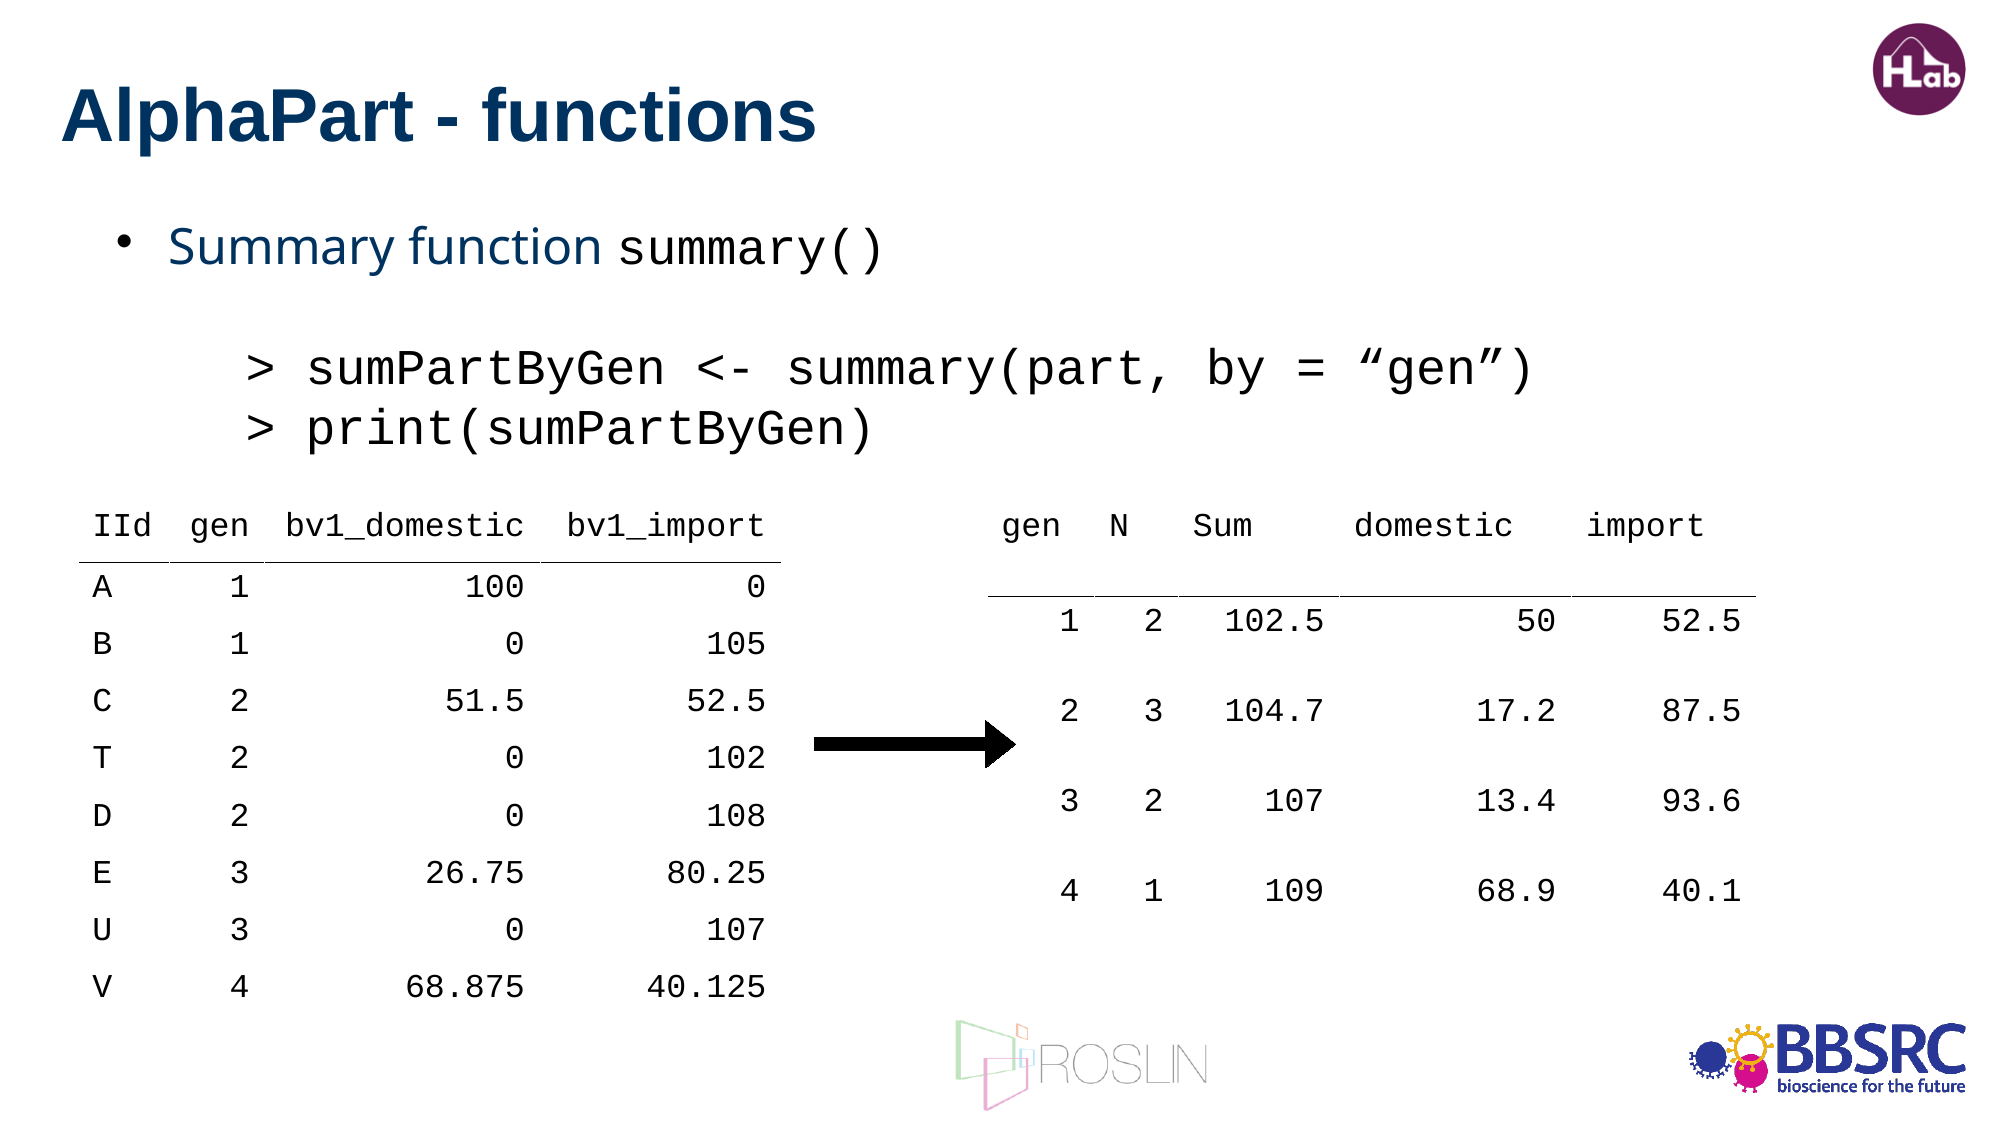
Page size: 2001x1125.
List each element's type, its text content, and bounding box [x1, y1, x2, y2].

table_cell 102.5 [1179, 597, 1339, 686]
table_cell 1 [170, 620, 264, 676]
table_header gen [169, 501, 264, 562]
table_cell 0 [541, 563, 781, 619]
table_cell T [79, 734, 169, 790]
picture [1872, 21, 1966, 116]
table_cell 0 [265, 906, 540, 962]
table_header domestic [1339, 501, 1571, 596]
table_cell B [79, 620, 169, 676]
text_box Summary function summary() > sumPartByGen <- summary(part, by = “gen”) > print(sumPartByGen) [83, 176, 1966, 975]
table_cell U [79, 906, 169, 962]
table_cell 2 [1095, 597, 1178, 686]
table_cell 105 [541, 620, 781, 676]
table_cell 107 [541, 906, 781, 962]
table_header bv1_domestic [264, 501, 540, 562]
table_cell 51.5 [265, 677, 540, 733]
table_cell 26.75 [265, 849, 540, 905]
table_cell 0 [265, 734, 540, 790]
table_cell 68.875 [265, 963, 540, 1019]
table_cell 87.5 [1572, 687, 1756, 776]
text_box [814, 720, 1016, 768]
table_cell 108 [541, 791, 781, 848]
table_cell 13.4 [1340, 777, 1571, 866]
table_cell 52.5 [541, 677, 781, 733]
table_cell 1 [170, 563, 264, 619]
table_header bv1_import [540, 501, 781, 562]
table_cell 2 [1095, 777, 1178, 866]
table_cell 93.6 [1572, 777, 1756, 866]
table_cell D [79, 791, 169, 848]
table_cell 2 [988, 687, 1094, 776]
table_cell 109 [1179, 867, 1339, 956]
table_cell E [79, 849, 169, 905]
table_cell 2 [170, 677, 264, 733]
table_cell 0 [265, 620, 540, 676]
picture [1687, 1020, 1966, 1099]
table_cell 2 [170, 734, 264, 790]
table_cell 40.125 [541, 963, 781, 1019]
table_cell 40.1 [1572, 867, 1756, 956]
table_cell 80.25 [541, 849, 781, 905]
text_box AlphaPart - functions [46, 59, 1926, 166]
table_header import [1571, 501, 1756, 596]
table_header IId [78, 501, 169, 562]
table_cell 17.2 [1340, 687, 1571, 776]
table_cell 0 [265, 791, 540, 848]
table_cell 50 [1340, 597, 1571, 686]
table_cell 1 [988, 597, 1094, 686]
table_cell 107 [1179, 777, 1339, 866]
table_header N [1094, 501, 1178, 596]
table_cell 100 [265, 563, 540, 619]
picture [948, 985, 1220, 1125]
table_header Sum [1178, 501, 1339, 596]
table_cell V [79, 963, 169, 1019]
table_cell A [79, 563, 169, 619]
table_cell 3 [170, 906, 264, 962]
table_cell 3 [1095, 687, 1178, 776]
table_cell 102 [541, 734, 781, 790]
table_cell 4 [988, 867, 1094, 956]
table_cell C [79, 677, 169, 733]
table_cell 104.7 [1179, 687, 1339, 776]
table_cell 52.5 [1572, 597, 1756, 686]
table_header gen [987, 501, 1094, 596]
table_cell 3 [170, 849, 264, 905]
table_cell 2 [170, 791, 264, 848]
table_cell 4 [170, 963, 264, 1019]
table_cell 1 [1095, 867, 1178, 956]
table_cell 3 [988, 777, 1094, 866]
table_cell 68.9 [1340, 867, 1571, 956]
